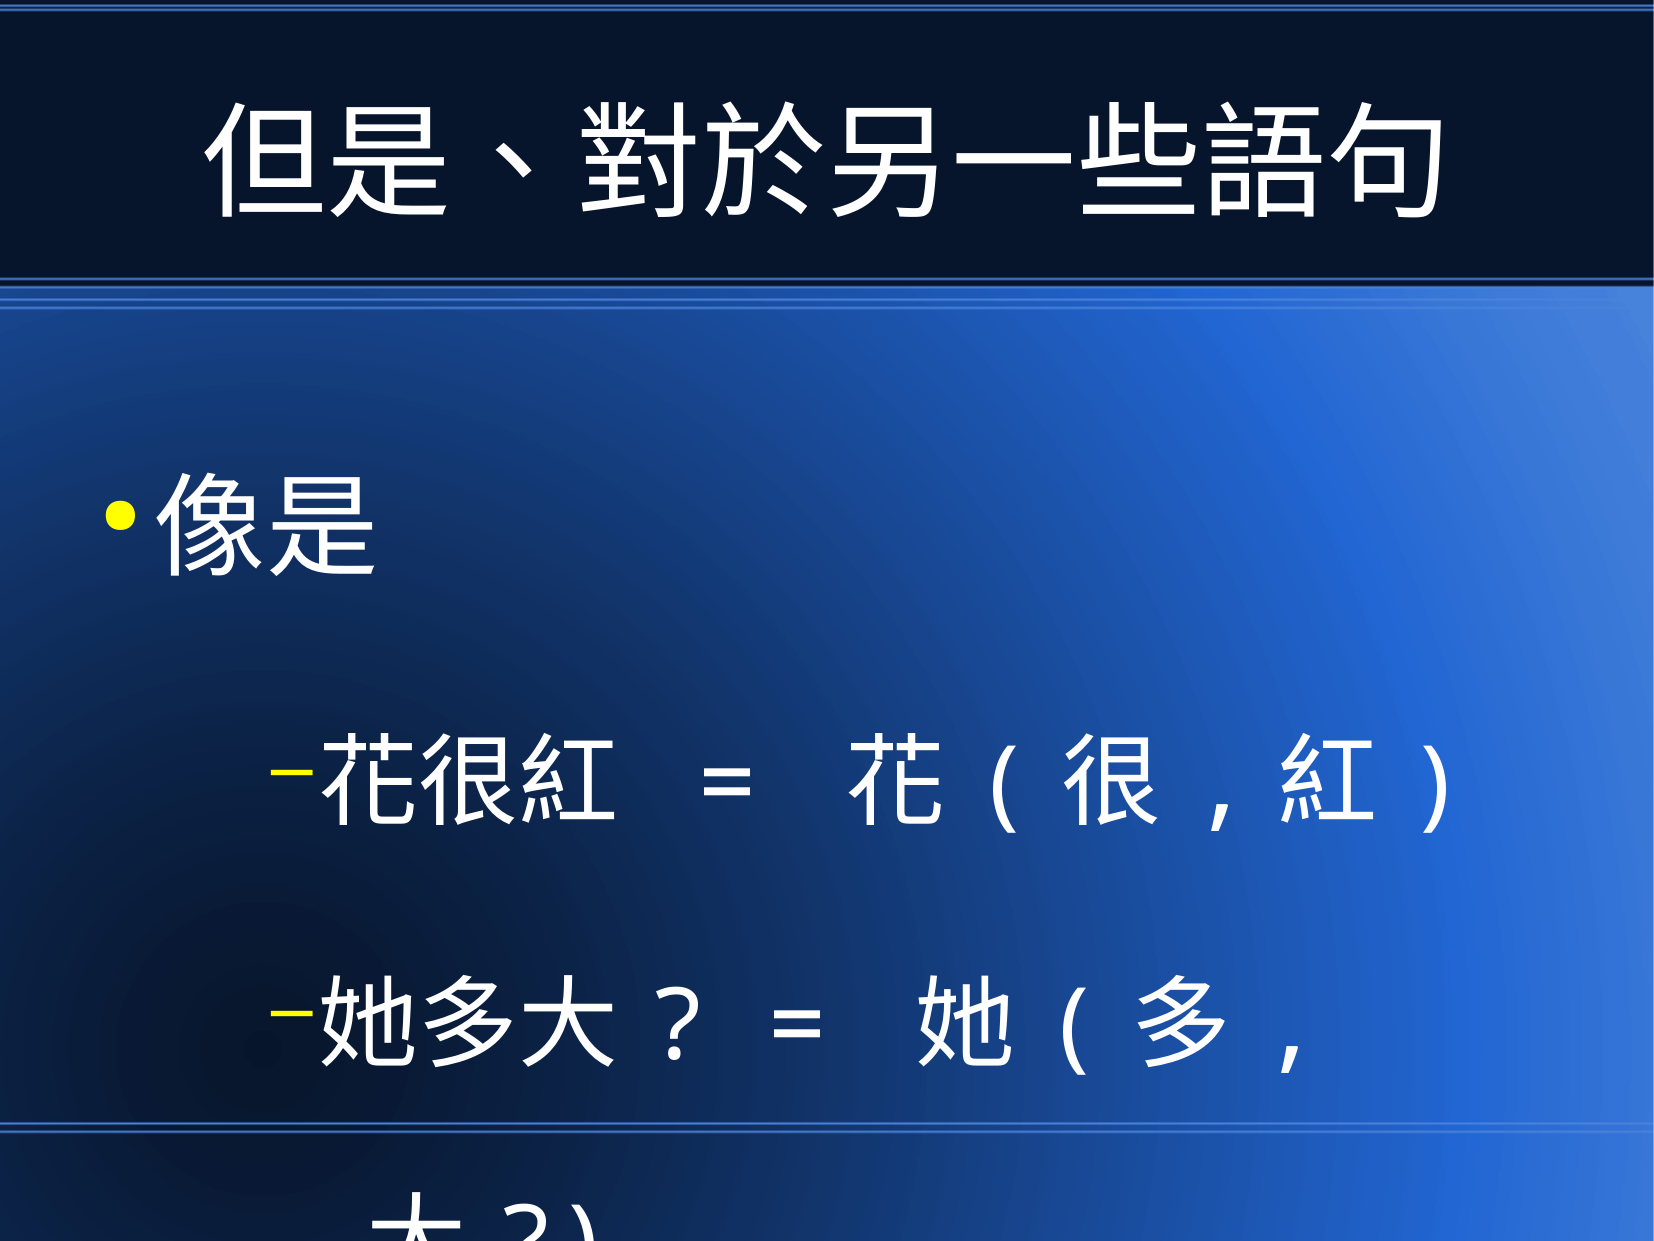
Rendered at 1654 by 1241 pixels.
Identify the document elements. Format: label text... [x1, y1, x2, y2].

title 但是、對於另一些語句 [82, 49, 1571, 257]
picture [0, 0, 1654, 1241]
list 像是 花很紅 = 花(很,紅) 她多大? = 她(多,大?) [82, 355, 1571, 1241]
